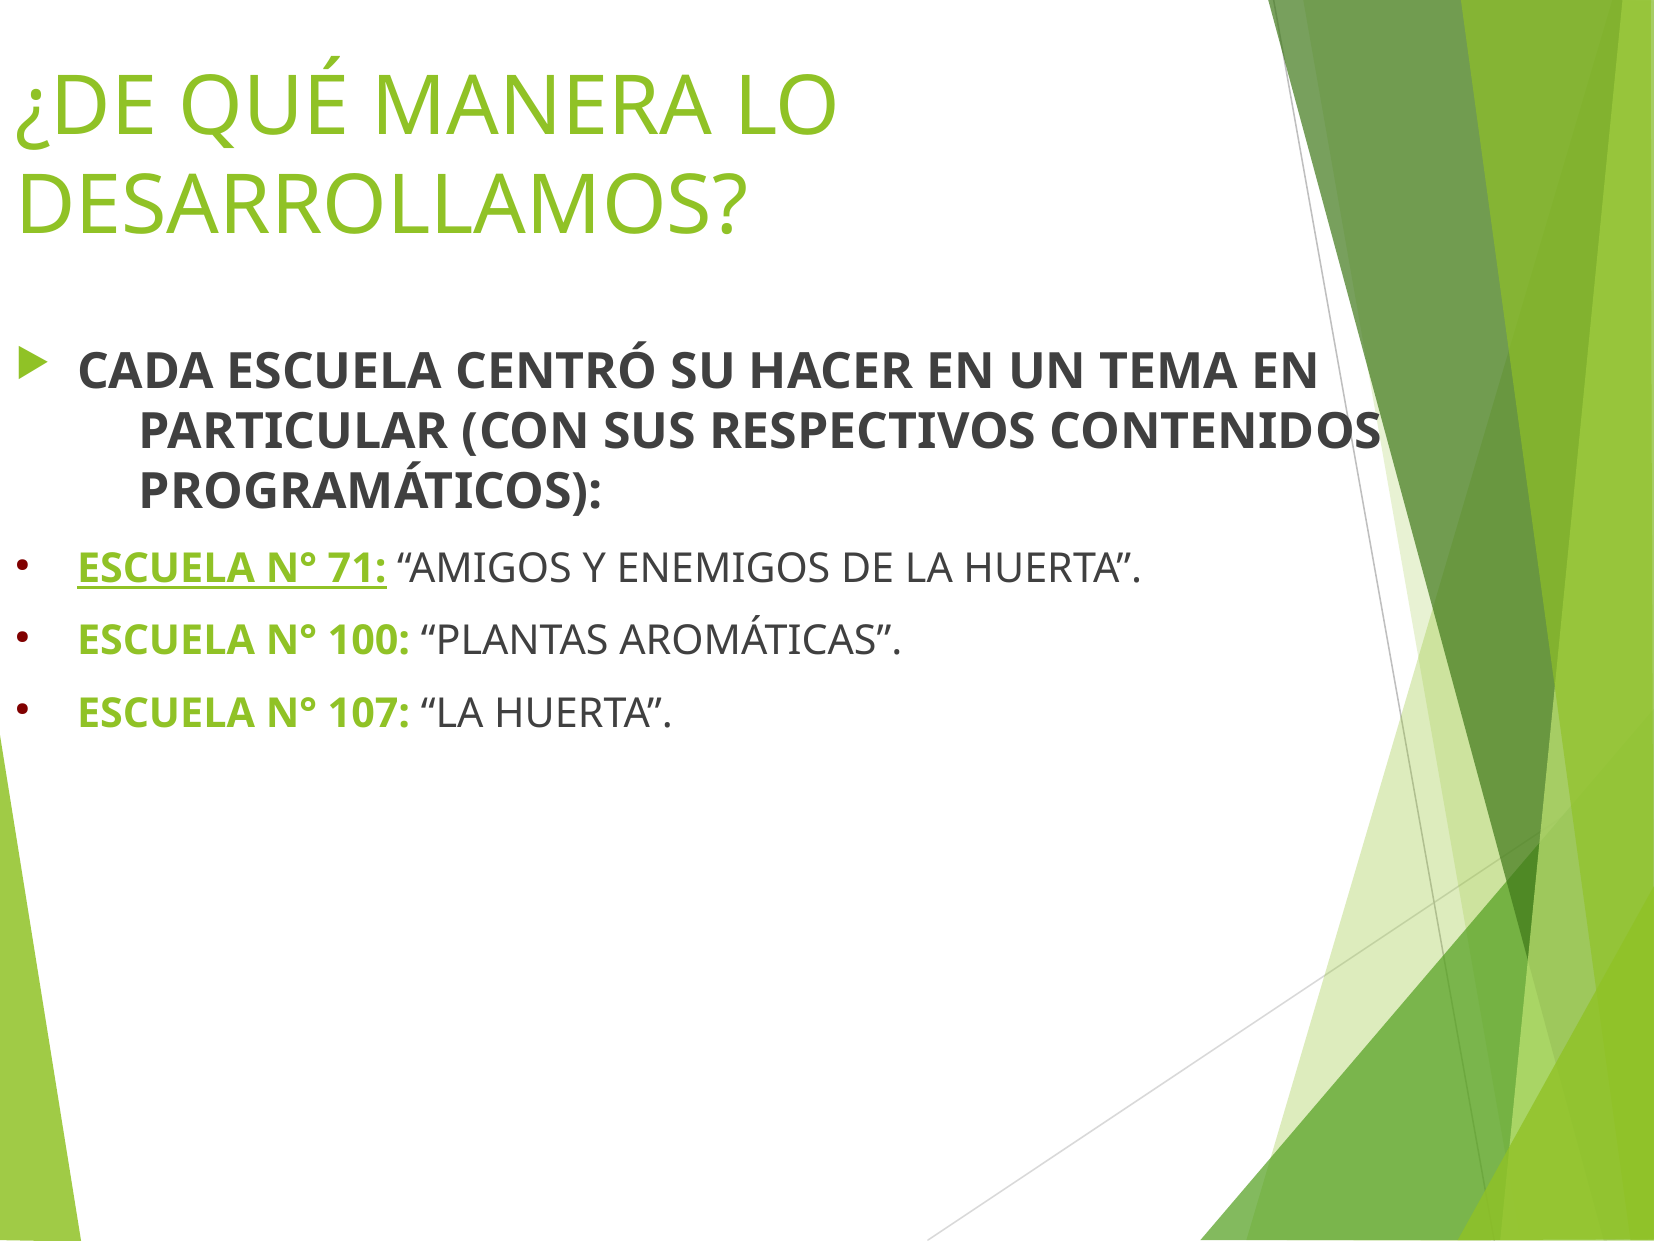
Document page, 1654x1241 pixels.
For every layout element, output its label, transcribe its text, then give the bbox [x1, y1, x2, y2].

list CADA ESCUELA CENTRÓ SU HACER EN UN TEMA EN PARTICULAR (CON SUS RESPECTIVOS CONTENIDOS PROGRAMÁTICOS): ESCUELA N° 71: “AMIGOS Y ENEMIGOS DE LA HUERTA”. ESCUELA N° 100: “PLANTAS AROMÁTICAS”. ESCUELA N° 107: “LA HUERTA”. [0, 330, 1455, 1036]
title ¿DE QUÉ MANERA LO DESARROLLAMOS? [0, 43, 1559, 160]
